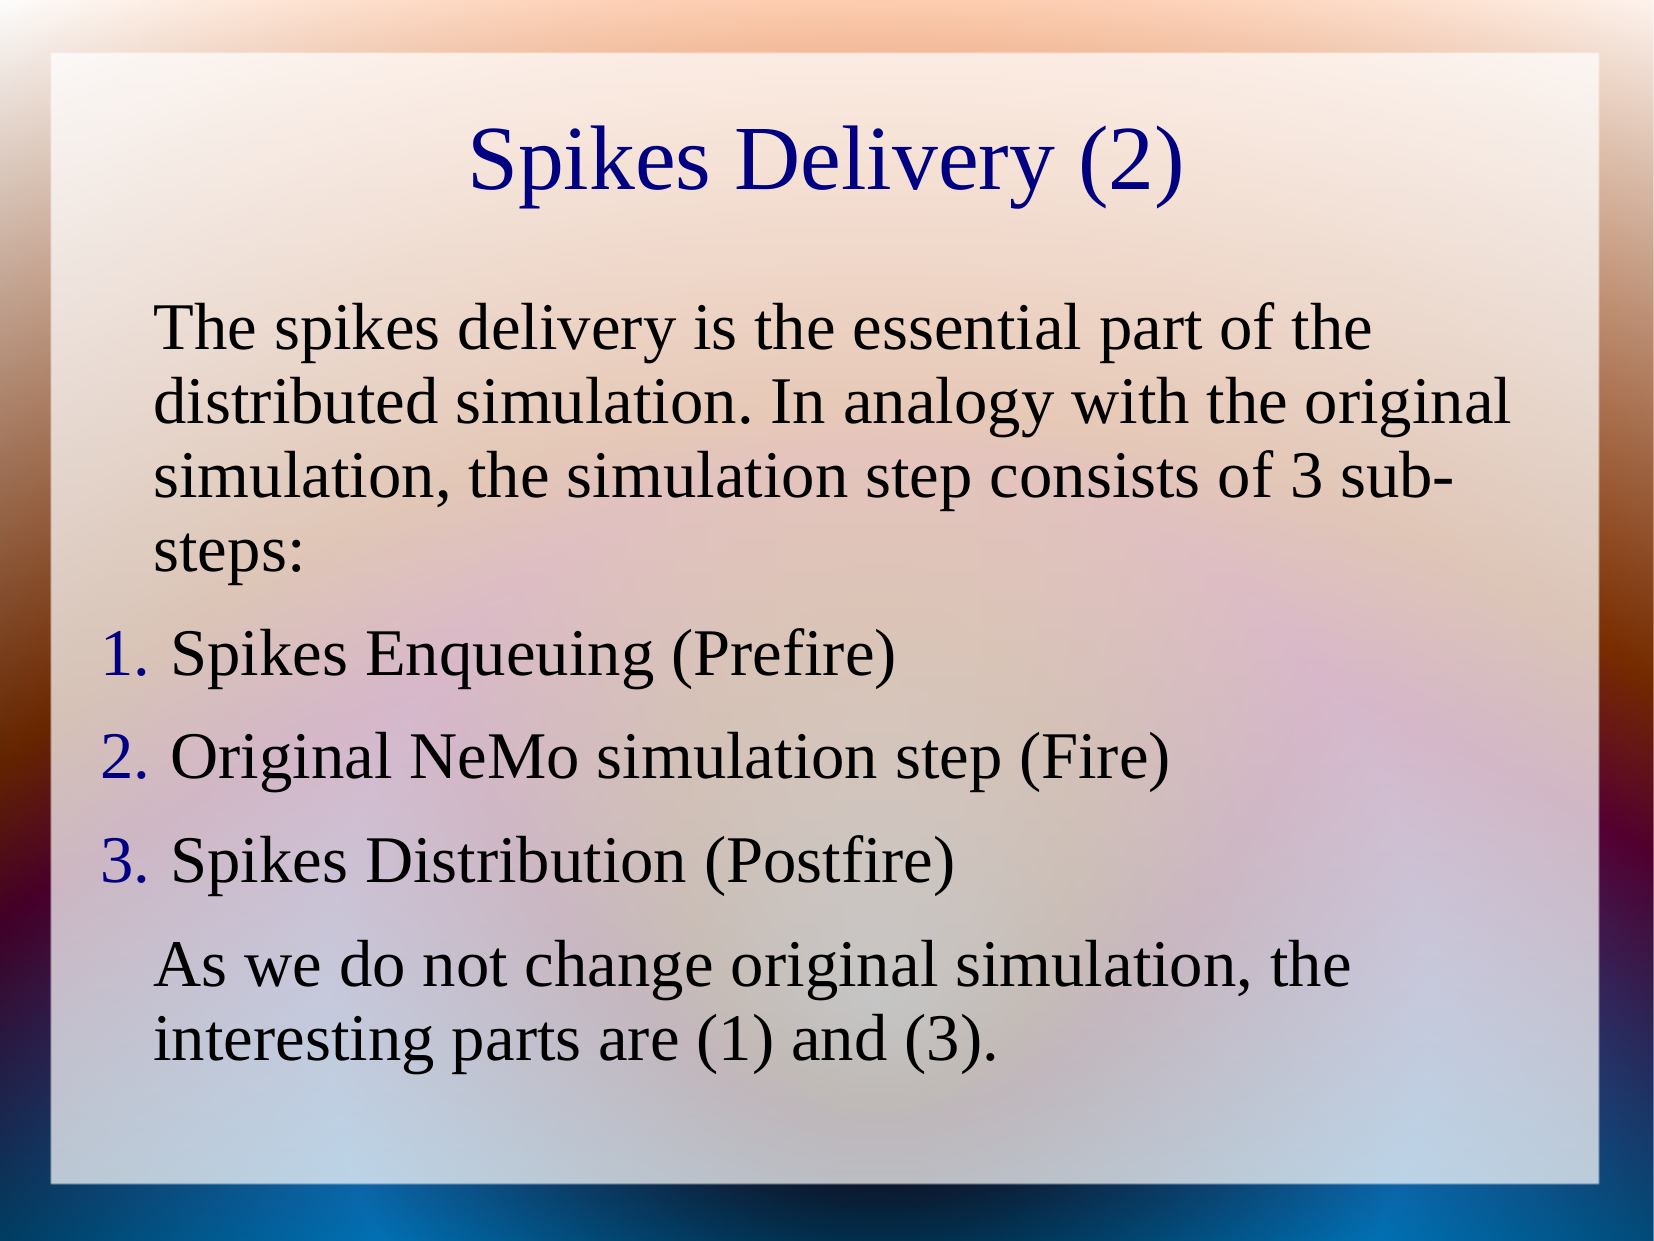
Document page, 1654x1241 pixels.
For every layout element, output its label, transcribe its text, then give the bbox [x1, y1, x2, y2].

picture [0, 0, 1654, 1241]
title Spikes Delivery (2) [82, 55, 1571, 263]
list The spikes delivery is the essential part of the distributed simulation. In analogy with the original simulation, the simulation step consists of 3 sub-steps: Spikes Enqueuing (Prefire) Original NeMo simulation step (Fire) Spikes Distribution (Postfire) As we do not change original simulation, the interesting parts are (1) and (3). [82, 290, 1571, 1075]
